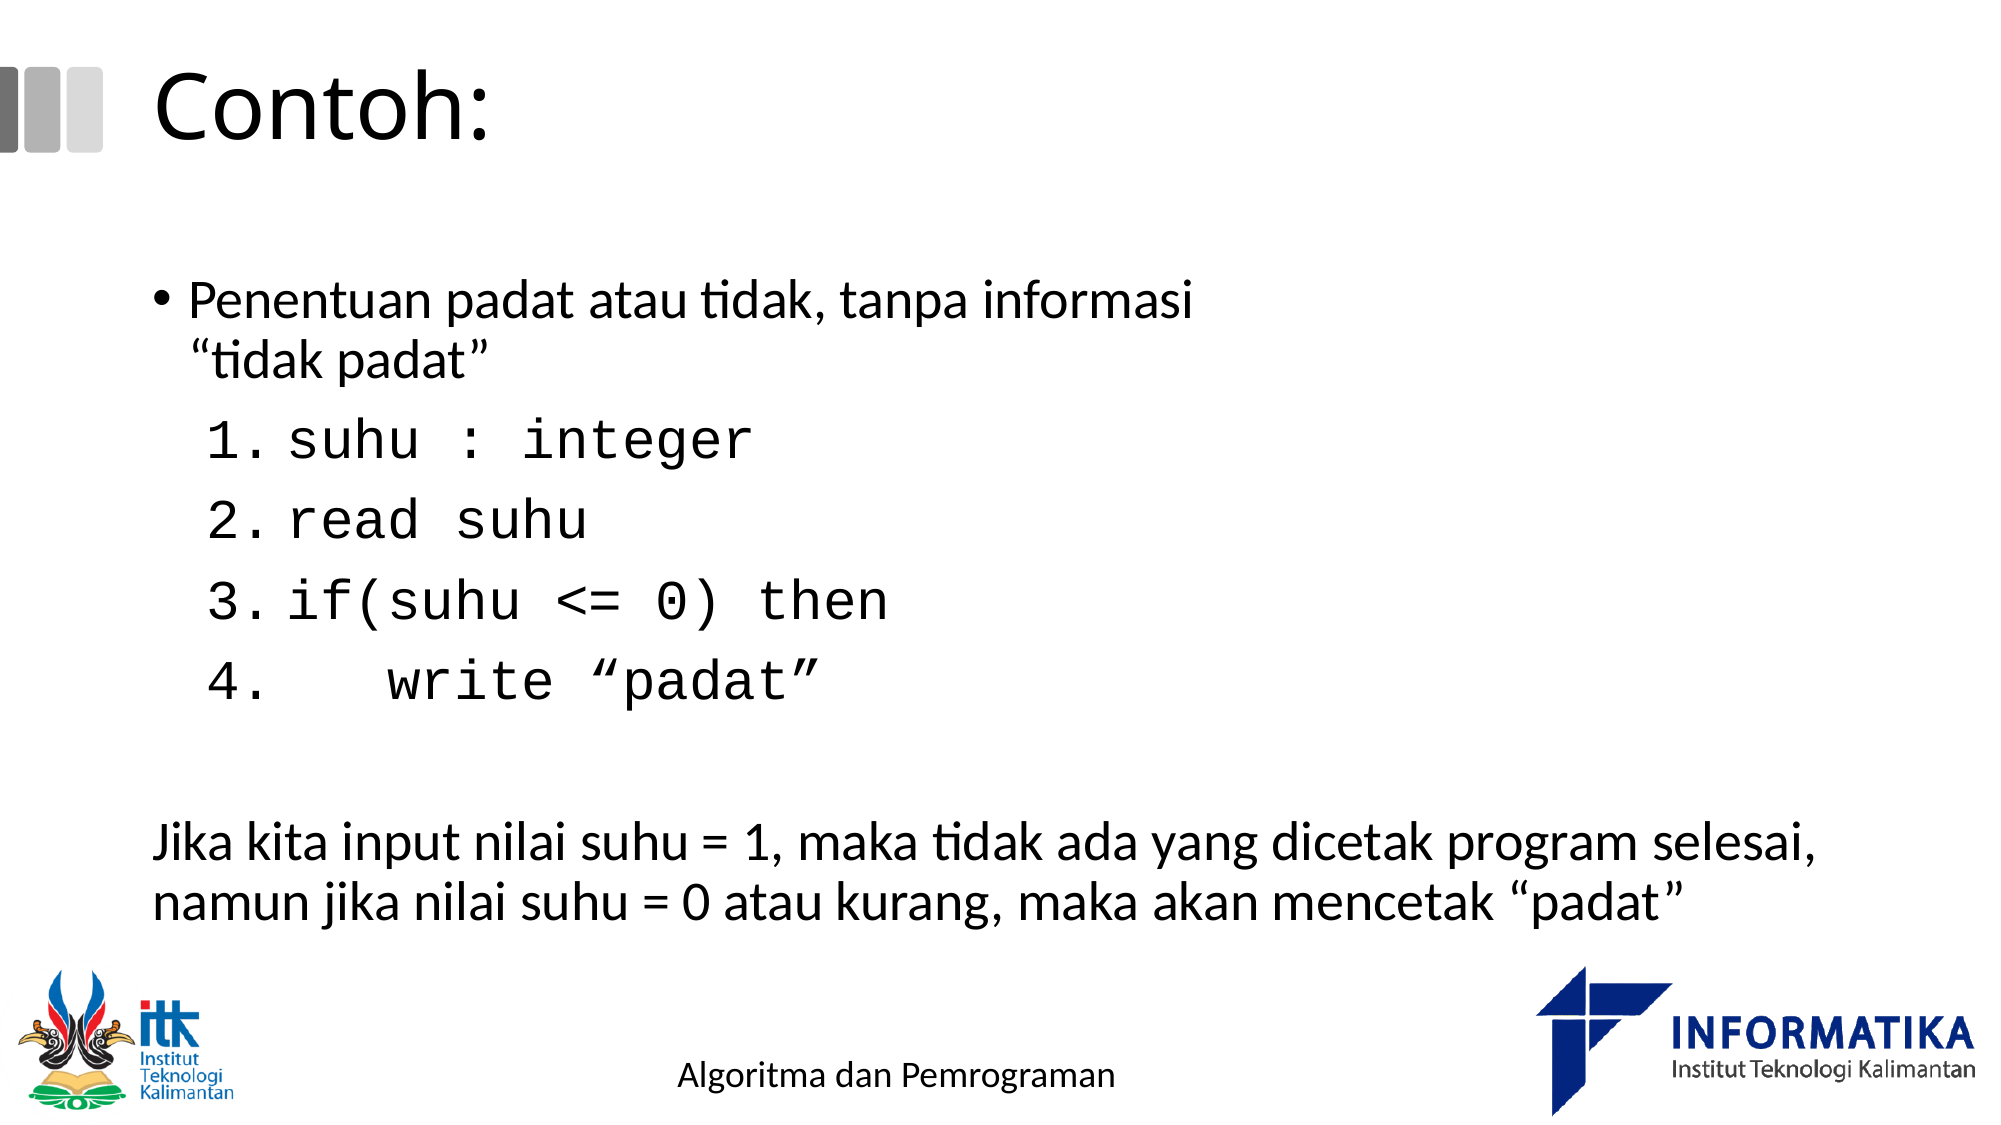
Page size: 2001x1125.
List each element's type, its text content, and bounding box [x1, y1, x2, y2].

text_box Algoritma dan Pemrograman [662, 1042, 1338, 1103]
picture [1534, 965, 1976, 1118]
text_box Contoh: [137, 1, 1863, 219]
text_box Penentuan padat atau tidak, tanpa informasi “tidak padat” suhu : integer read suhu if(suhu <= 0) then write “padat” Jika kita input nilai suhu = 1, maka tidak ada yang dicetak program selesai, namun jika nilai suhu = 0 atau kurang, maka akan mencetak “padat” [137, 262, 1863, 977]
picture [0, 935, 252, 1125]
